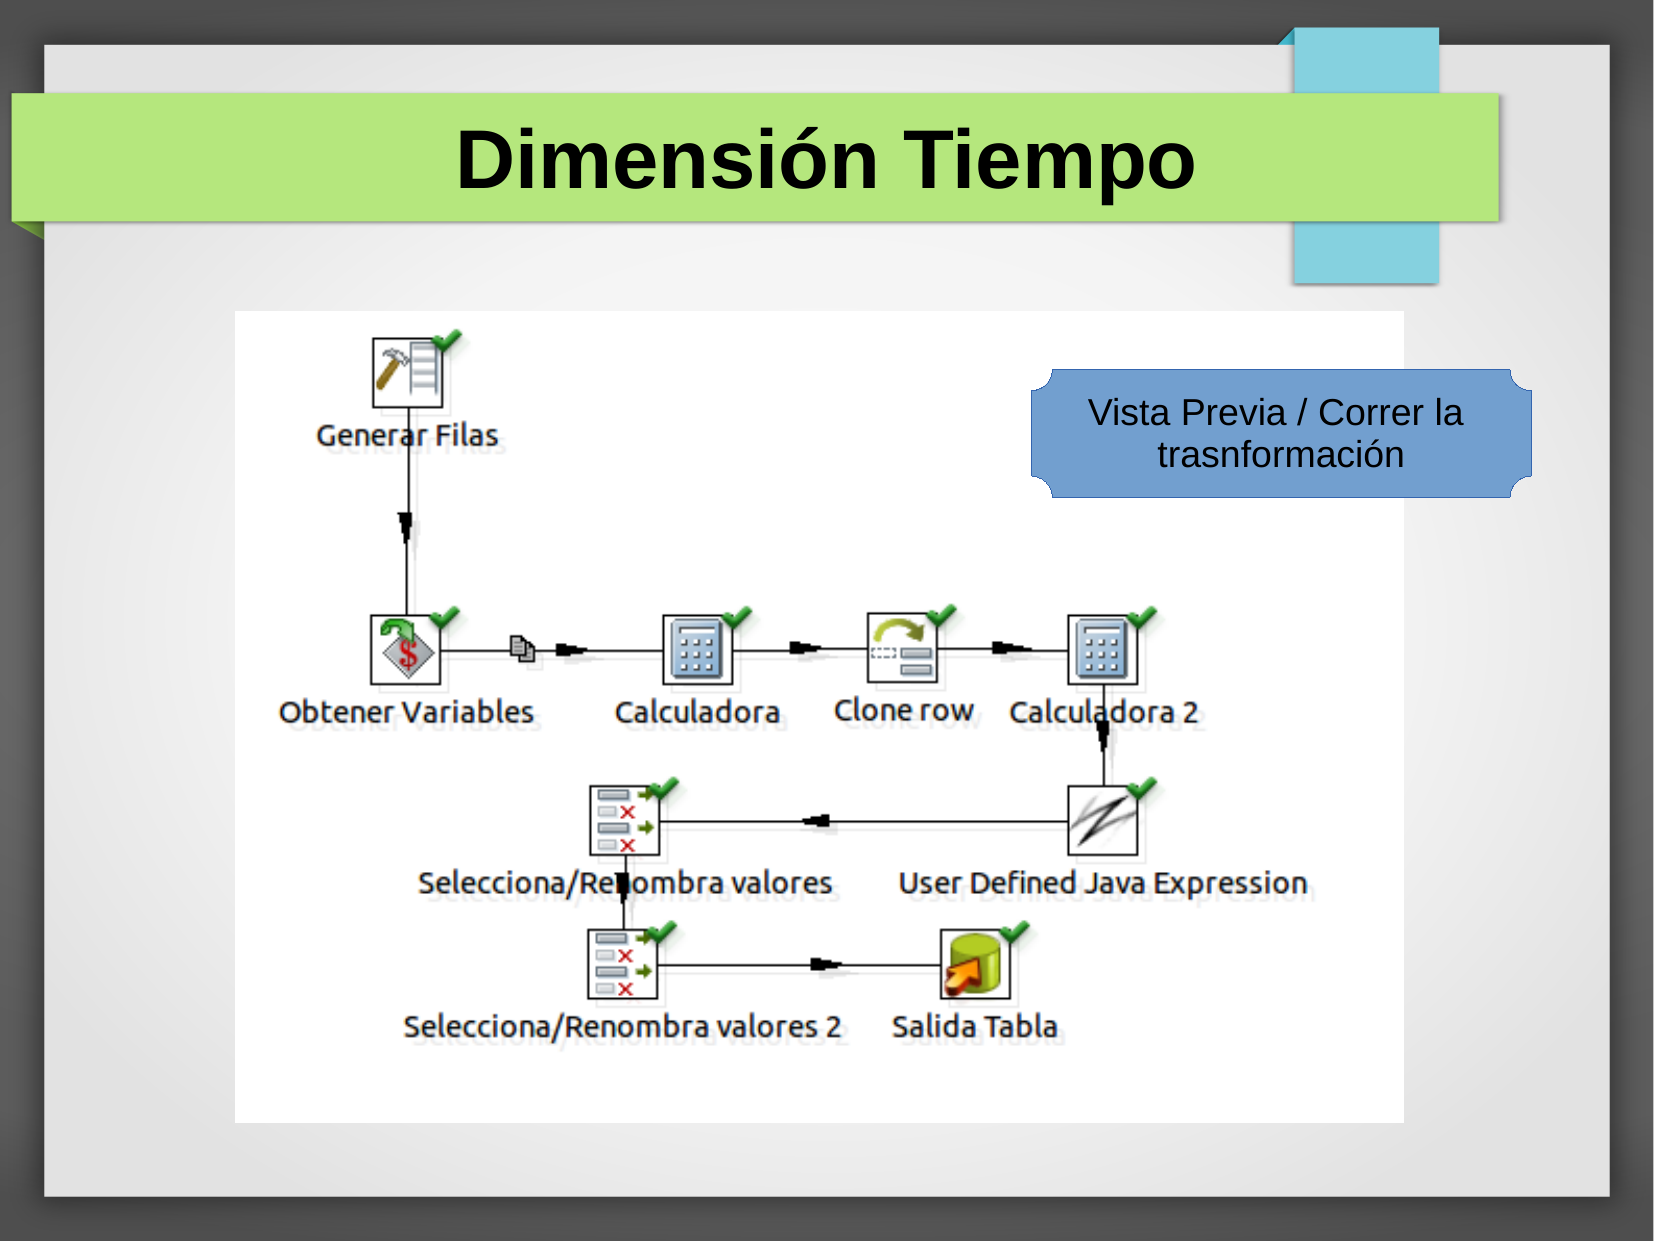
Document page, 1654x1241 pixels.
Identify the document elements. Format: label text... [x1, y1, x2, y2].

text_box Vista Previa / Correr la trasnformación [1031, 369, 1532, 498]
title Dimensión Tiempo [70, 106, 1583, 213]
picture [0, 0, 1654, 1241]
